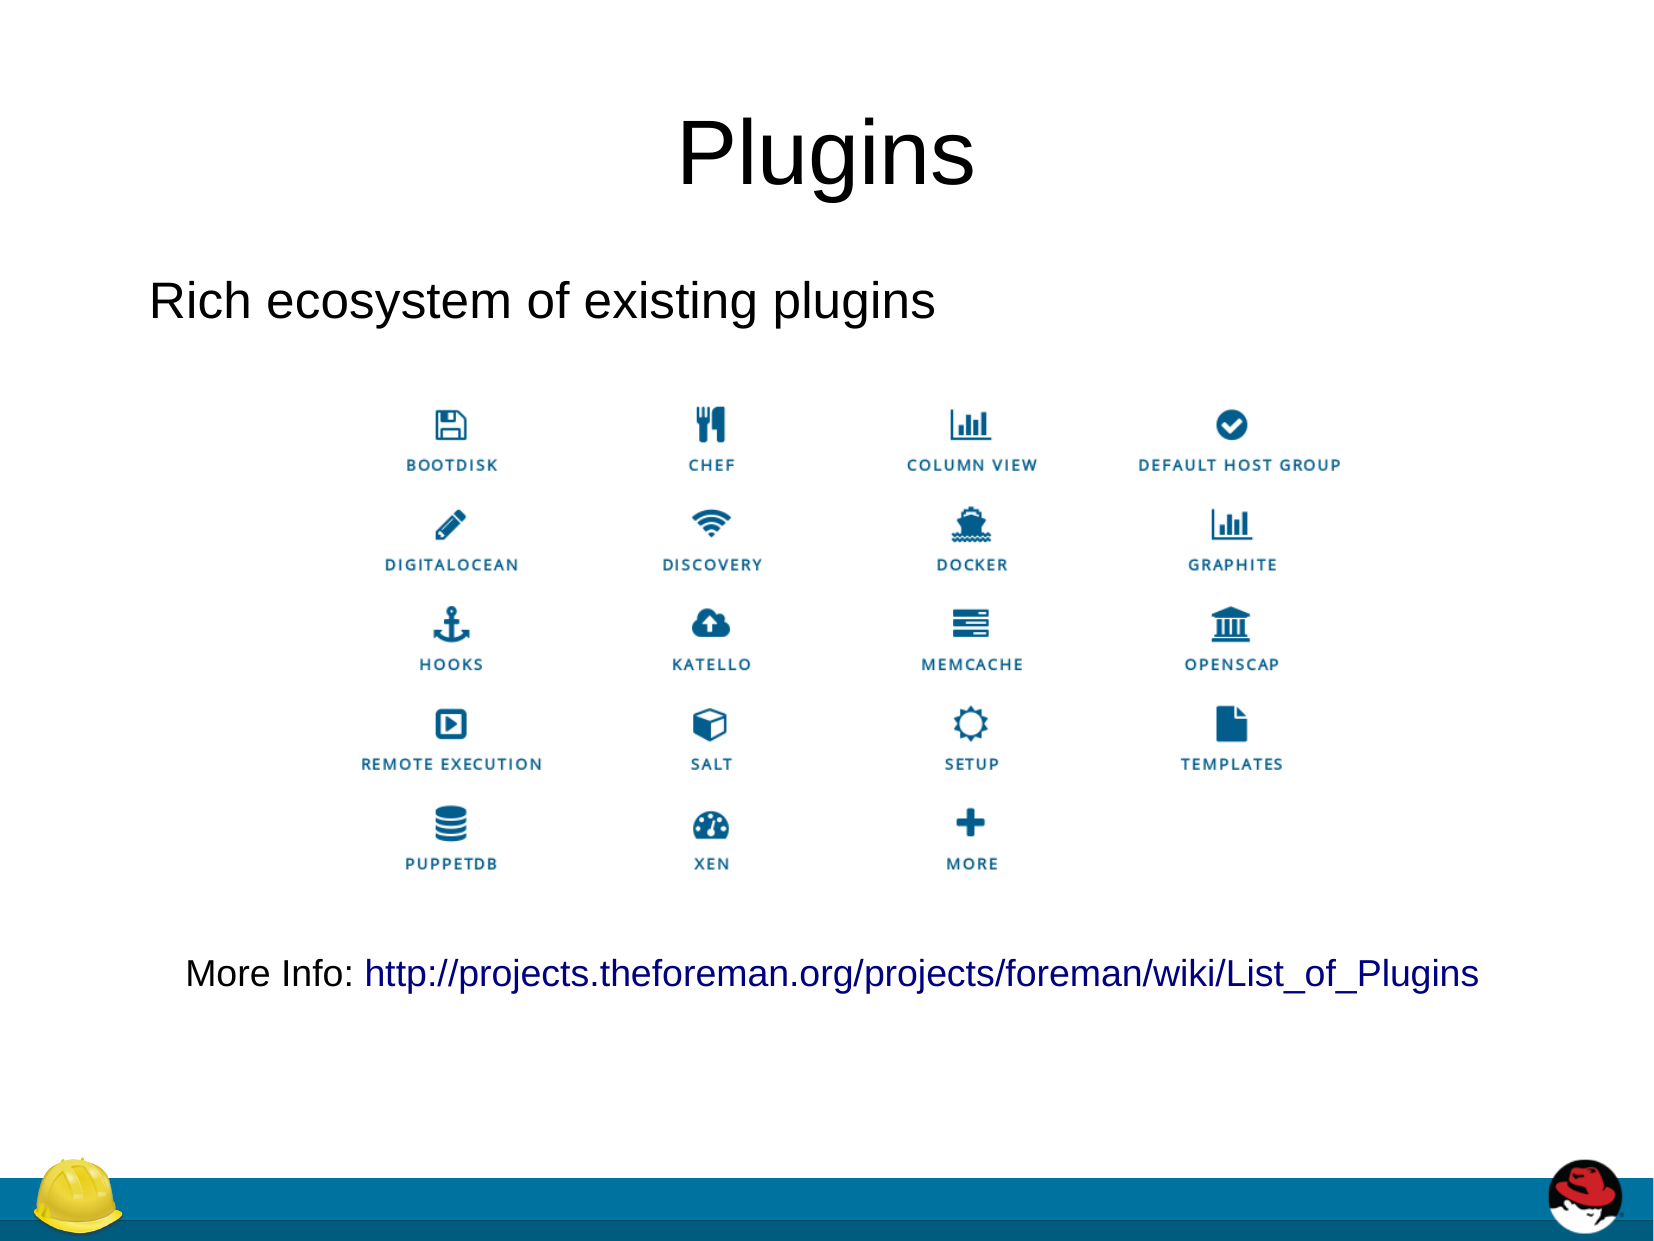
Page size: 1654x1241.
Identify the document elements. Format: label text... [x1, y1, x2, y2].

picture [1547, 1157, 1630, 1233]
picture [23, 1145, 130, 1235]
title Plugins [82, 49, 1571, 257]
text_box Rich ecosystem of existing plugins [94, 271, 972, 362]
picture [329, 389, 1359, 904]
text_box More Info: http://projects.theforeman.org/projects/foreman/wiki/List_of_Plugins [129, 944, 1536, 1086]
